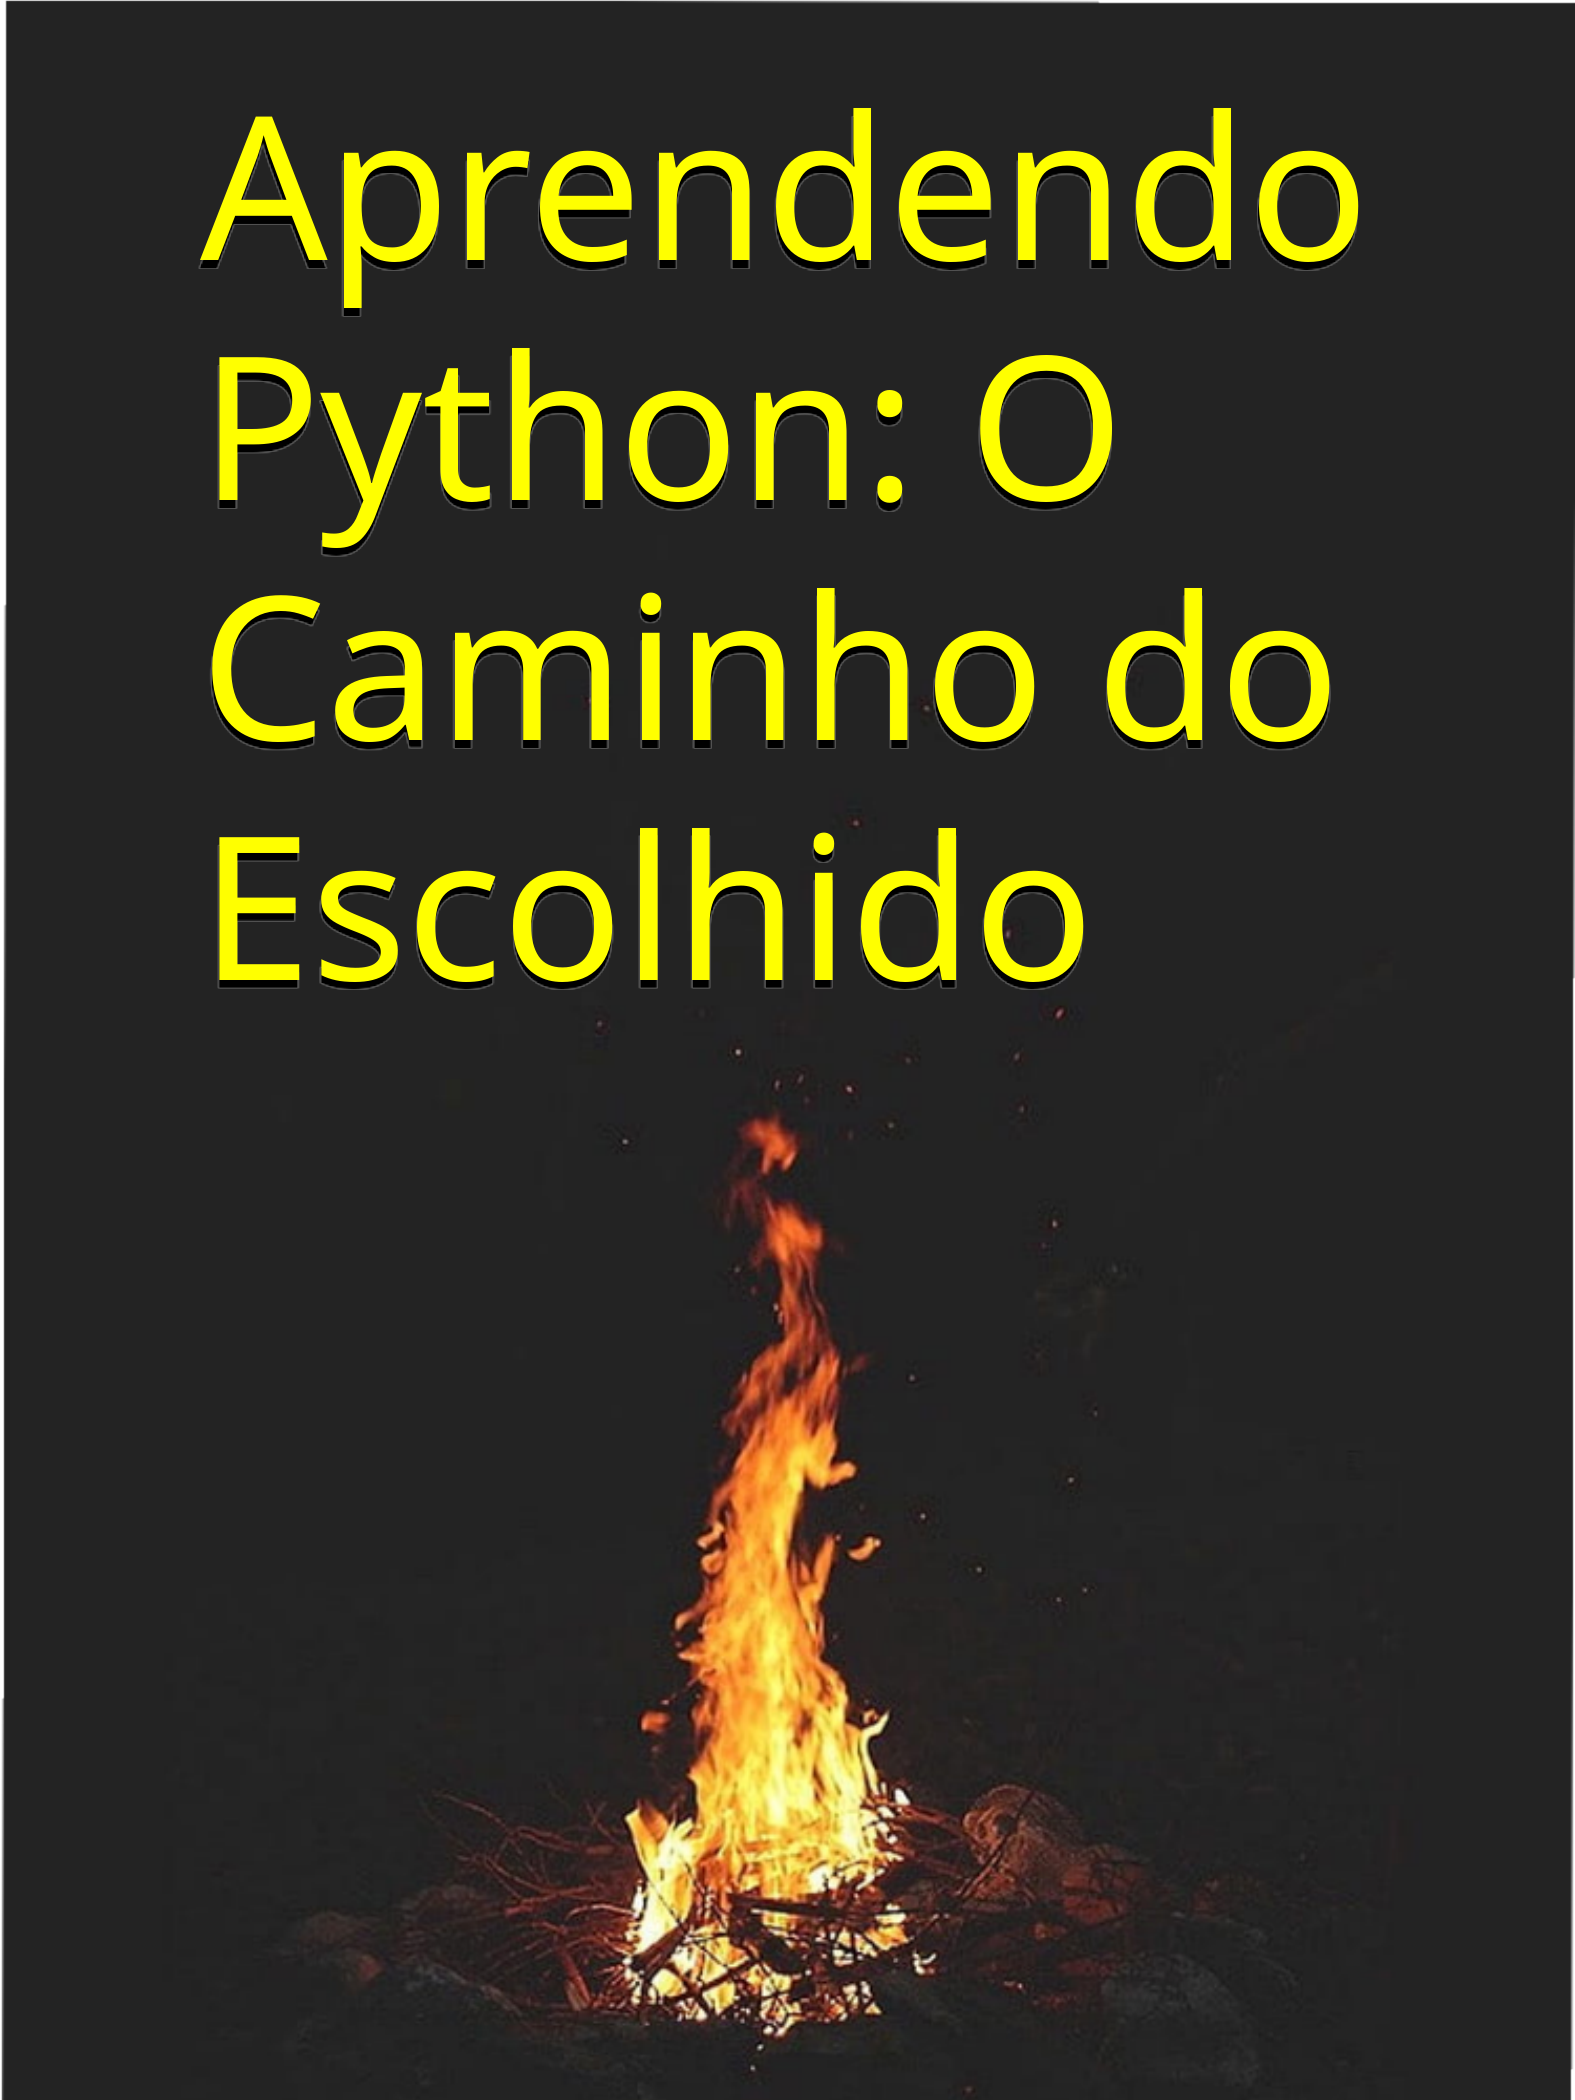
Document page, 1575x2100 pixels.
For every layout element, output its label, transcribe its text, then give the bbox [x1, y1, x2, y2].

text_box Aprendendo Python: O Caminho do Escolhido [185, 52, 1477, 1028]
picture [1, 0, 1575, 2100]
